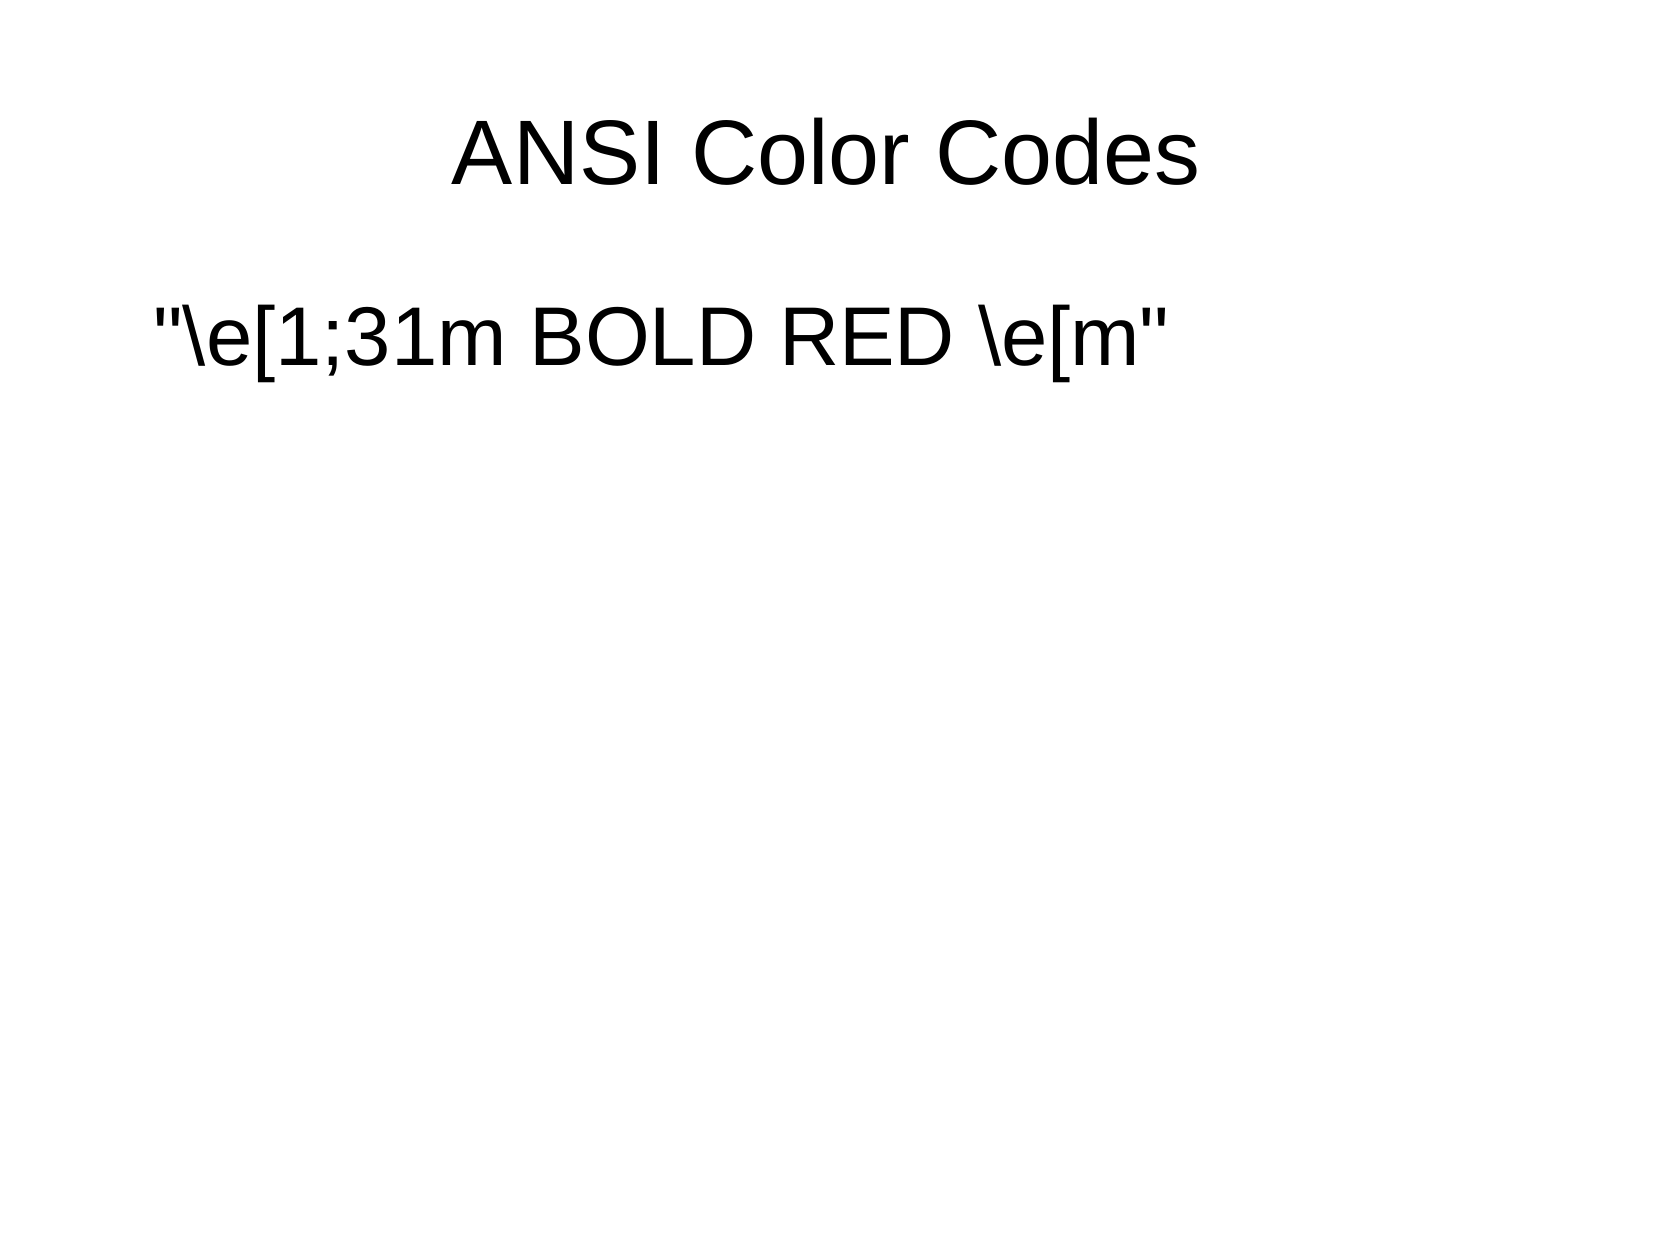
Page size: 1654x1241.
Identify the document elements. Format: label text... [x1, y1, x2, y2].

title ANSI Color Codes [82, 49, 1571, 257]
list "\e[1;31m BOLD RED \e[m" [82, 290, 1571, 421]
